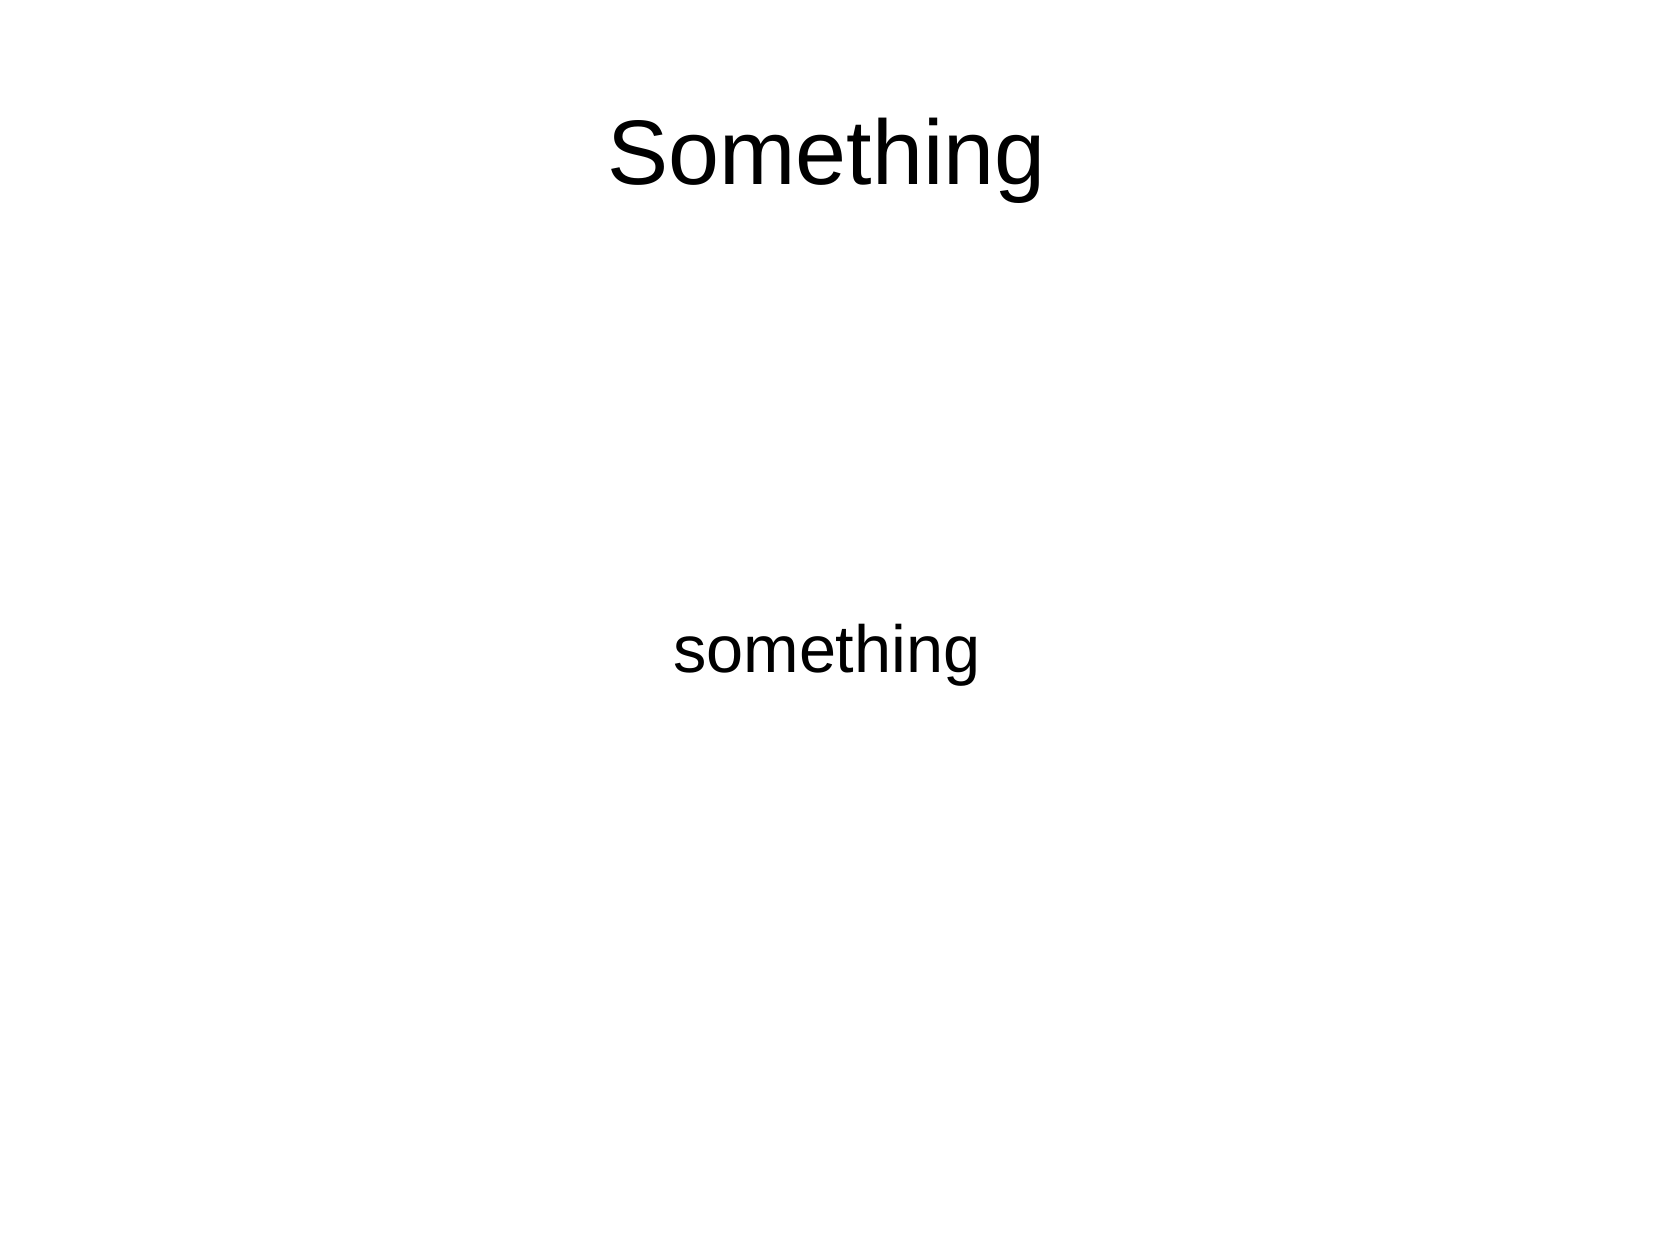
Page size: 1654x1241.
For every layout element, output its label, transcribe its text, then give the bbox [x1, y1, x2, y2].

subtitle something [82, 290, 1571, 1010]
title Something [82, 49, 1571, 257]
